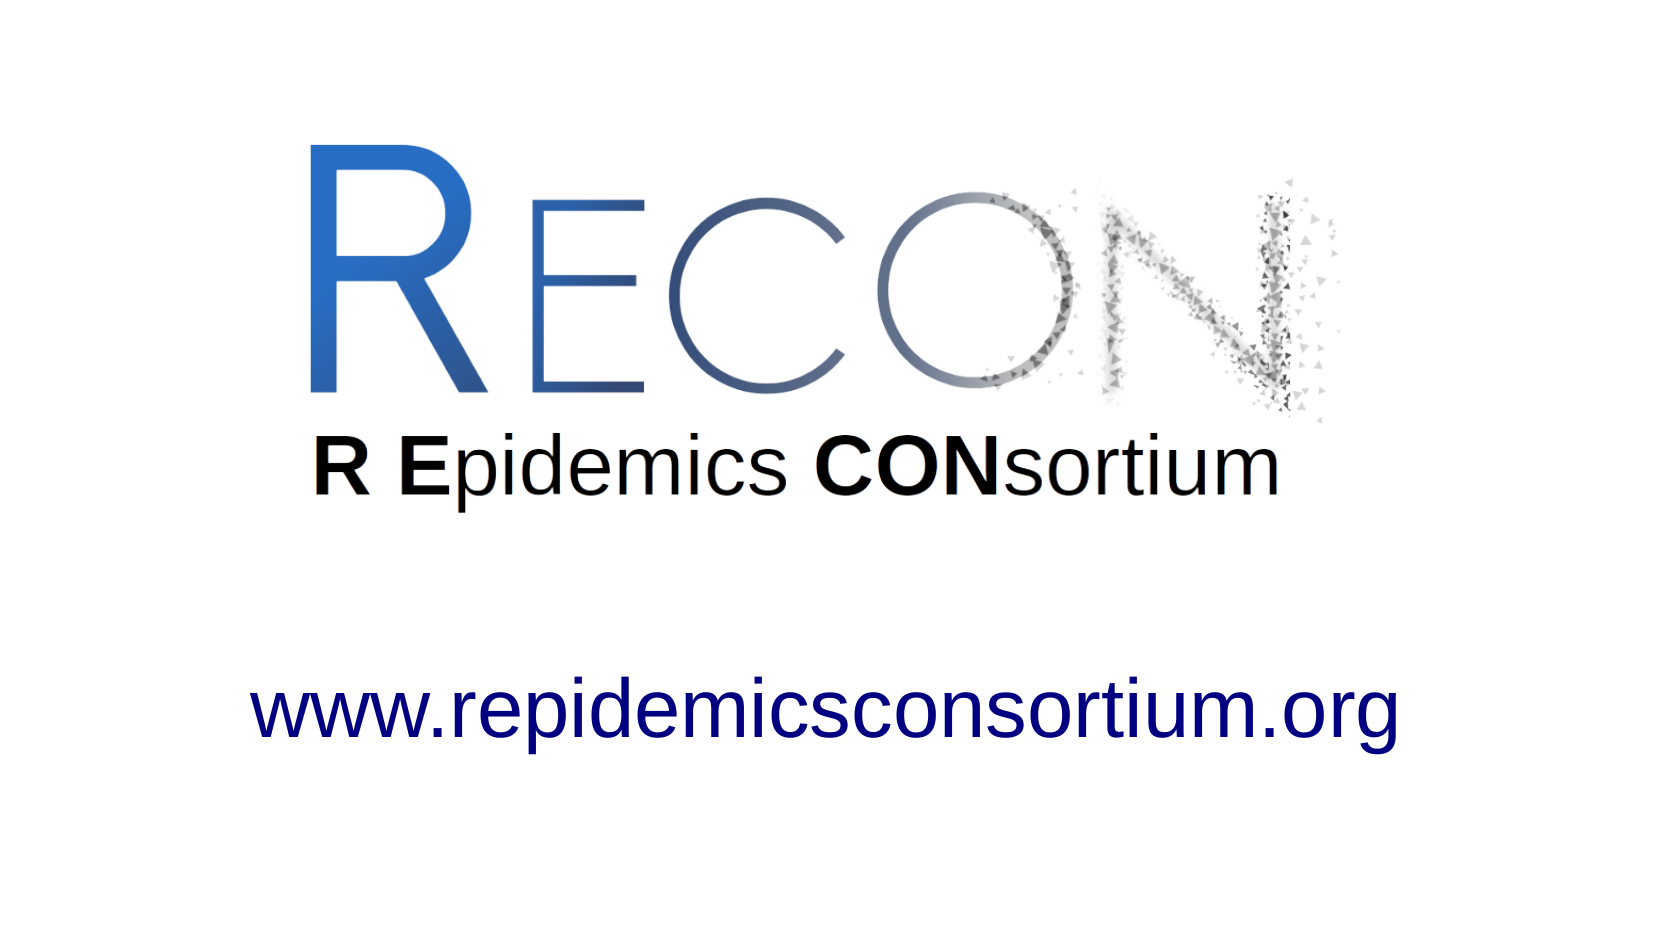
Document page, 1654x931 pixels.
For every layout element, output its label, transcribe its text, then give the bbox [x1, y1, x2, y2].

text_box www.repidemicsconsortium.org [47, 631, 1607, 786]
picture [254, 118, 1382, 631]
